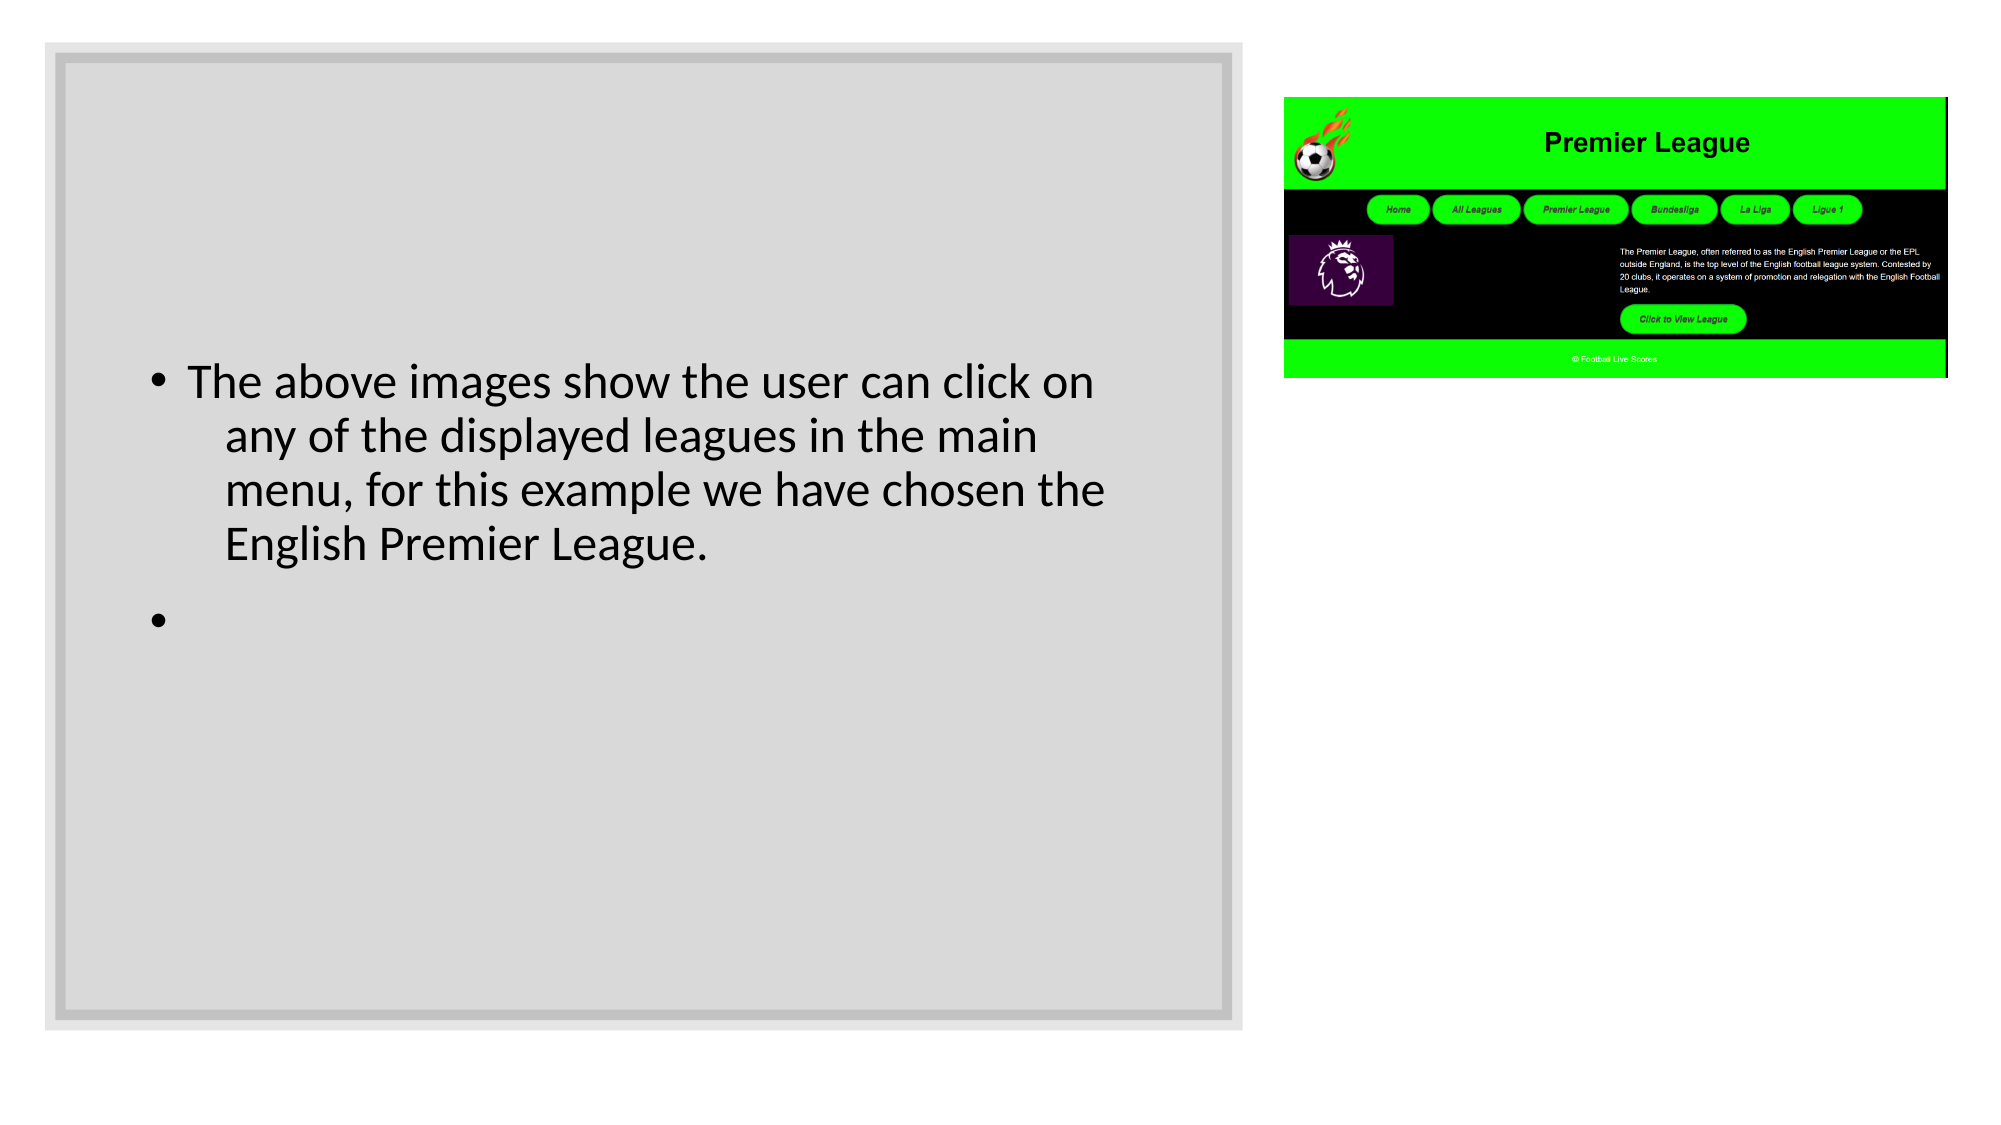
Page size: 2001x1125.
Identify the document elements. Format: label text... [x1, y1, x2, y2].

picture [1284, 97, 1948, 378]
text_box [55, 53, 1232, 1020]
list The above images show the user can click on any of the displayed leagues in the main menu, for this example we have chosen the English Premier League. [134, 348, 1153, 944]
